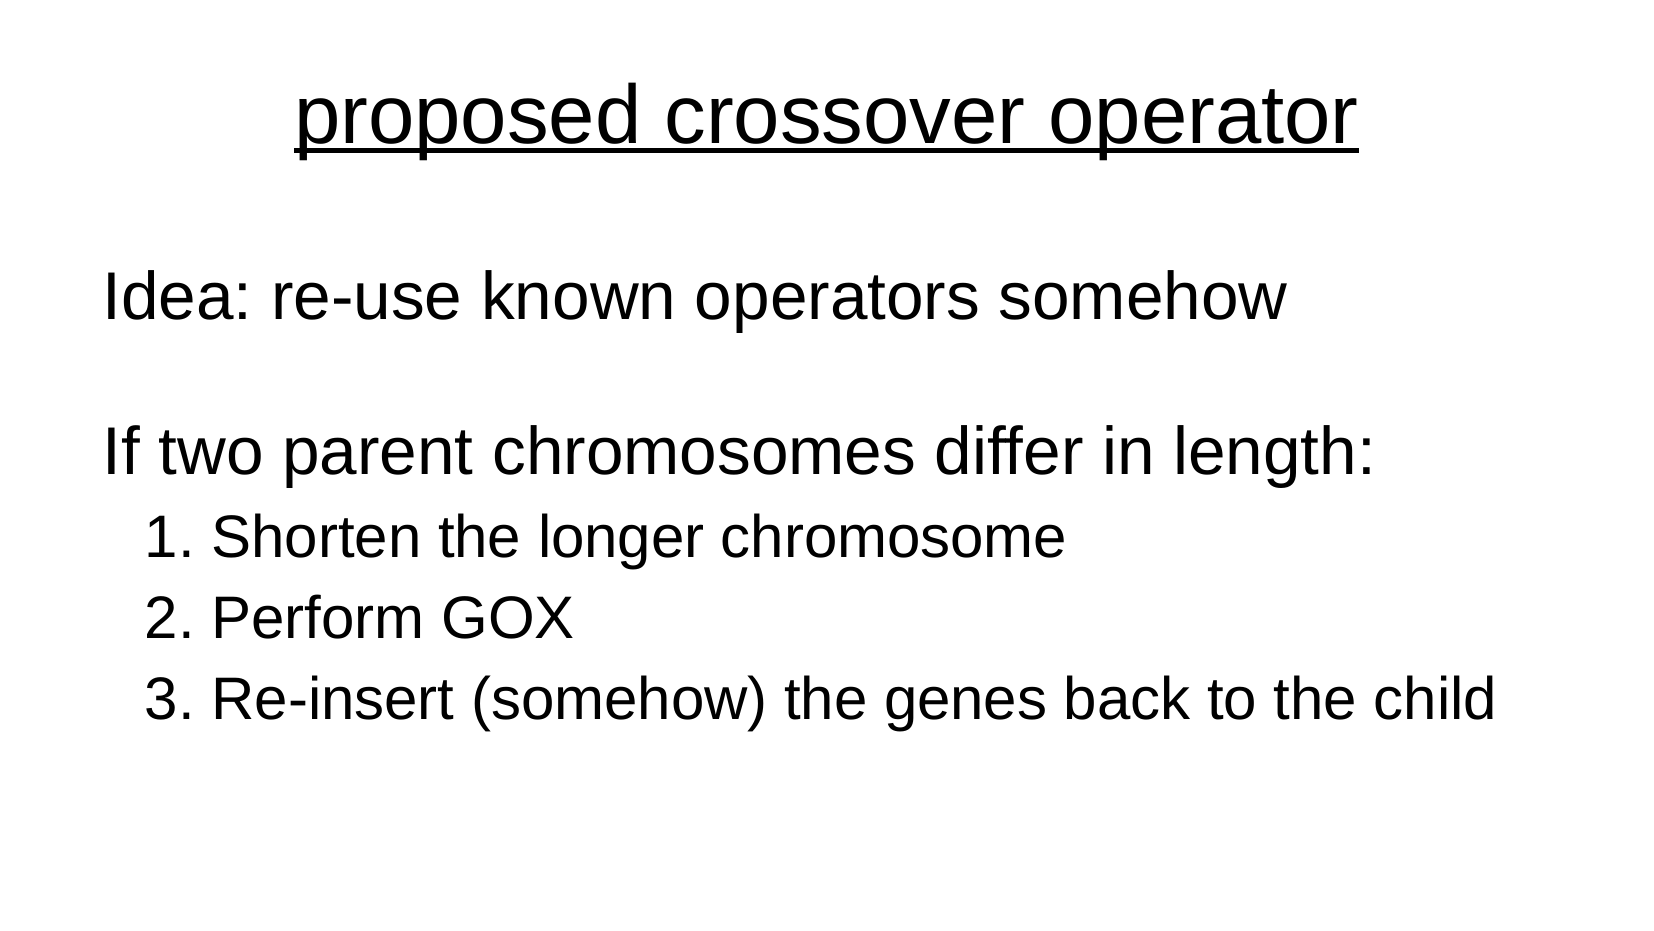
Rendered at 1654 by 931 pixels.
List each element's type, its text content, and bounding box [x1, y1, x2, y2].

list Idea: re-use known operators somehow If two parent chromosomes differ in length: 1. Shorten the longer chromosome 2. Perform GOX 3. Re-insert (somehow) the genes back to the child [60, 195, 1549, 736]
title proposed crossover operator [82, 37, 1571, 193]
